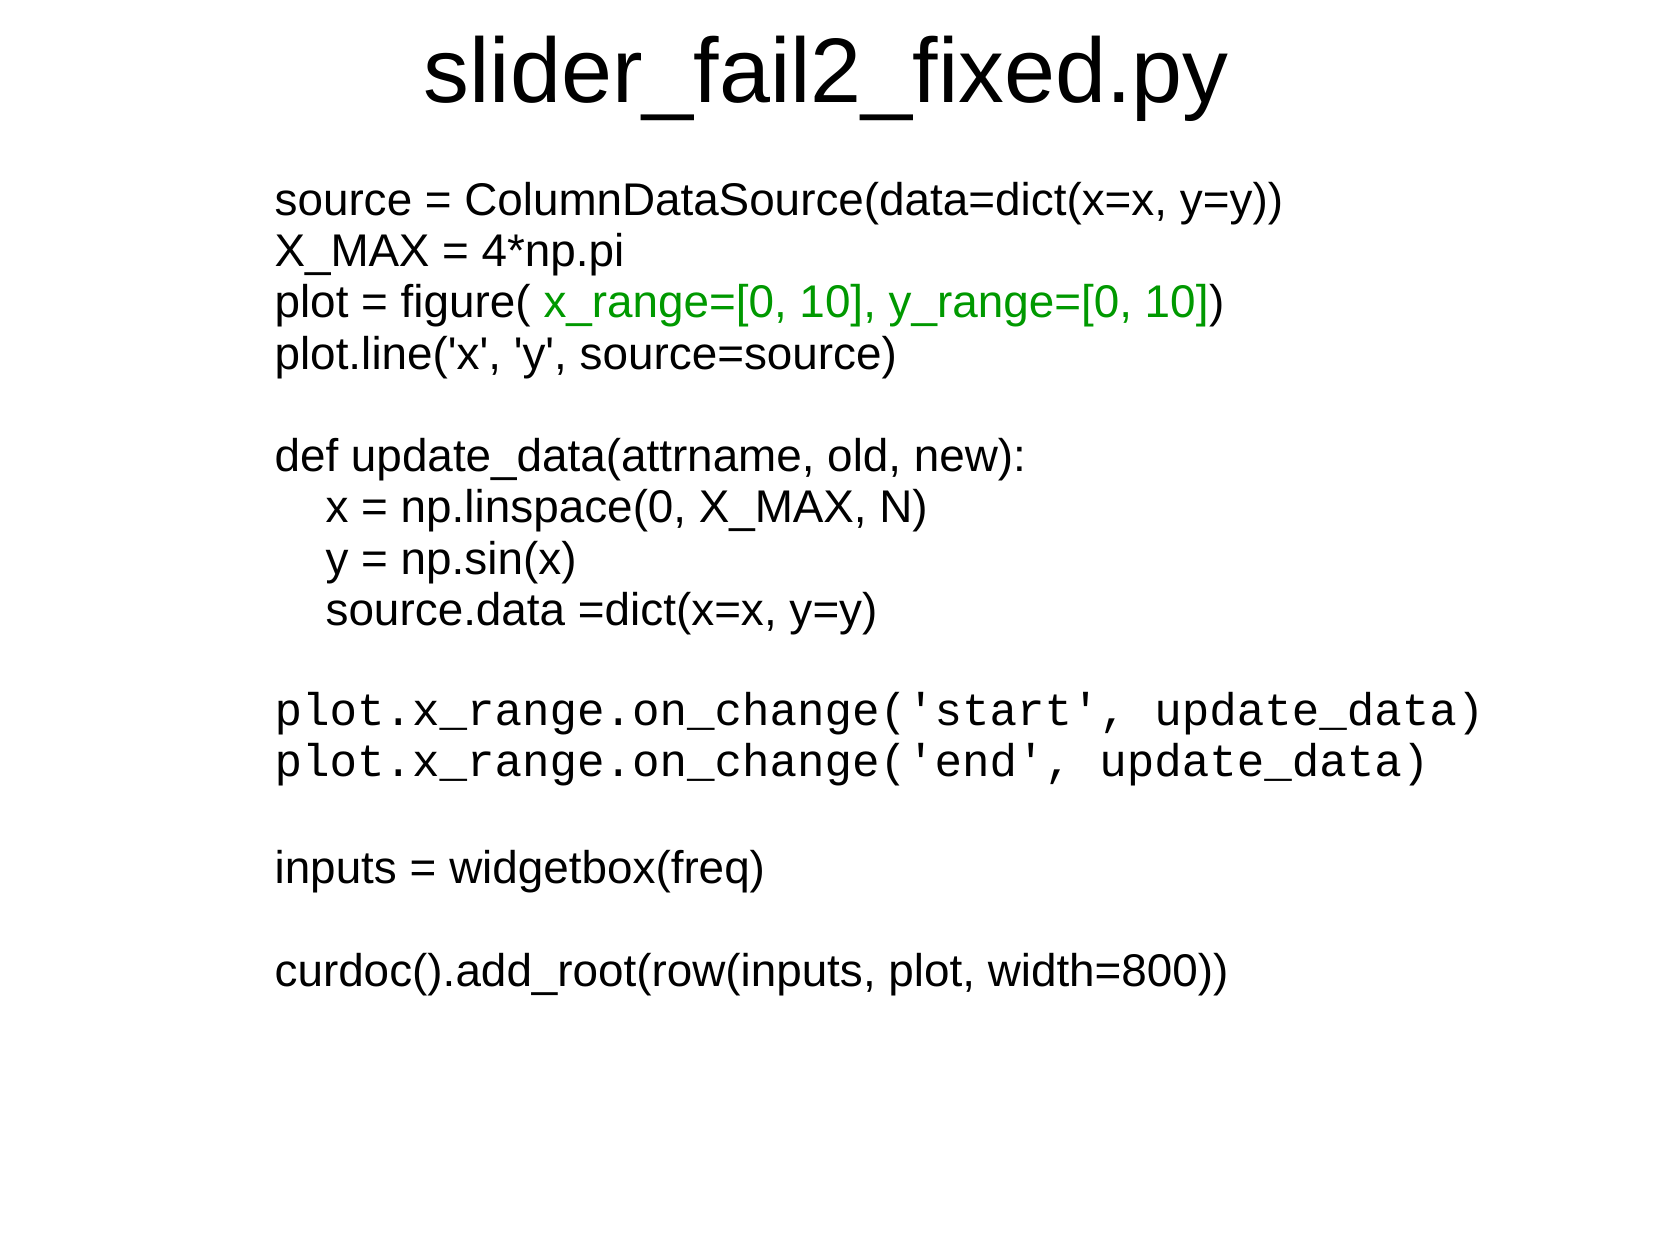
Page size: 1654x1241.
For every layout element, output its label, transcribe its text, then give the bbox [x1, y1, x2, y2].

text_box source = ColumnDataSource(data=dict(x=x, y=y)) X_MAX = 4*np.pi plot = figure( x_range=[0, 10], y_range=[0, 10]) plot.line('x', 'y', source=source) def update_data(attrname, old, new): x = np.linspace(0, X_MAX, N) y = np.sin(x) source.data =dict(x=x, y=y) plot.x_range.on_change('start', update_data) plot.x_range.on_change('end', update_data) inputs = widgetbox(freq) curdoc().add_root(row(inputs, plot, width=800)) [259, 166, 1607, 1207]
title slider_fail2_fixed.py [82, 0, 1571, 174]
